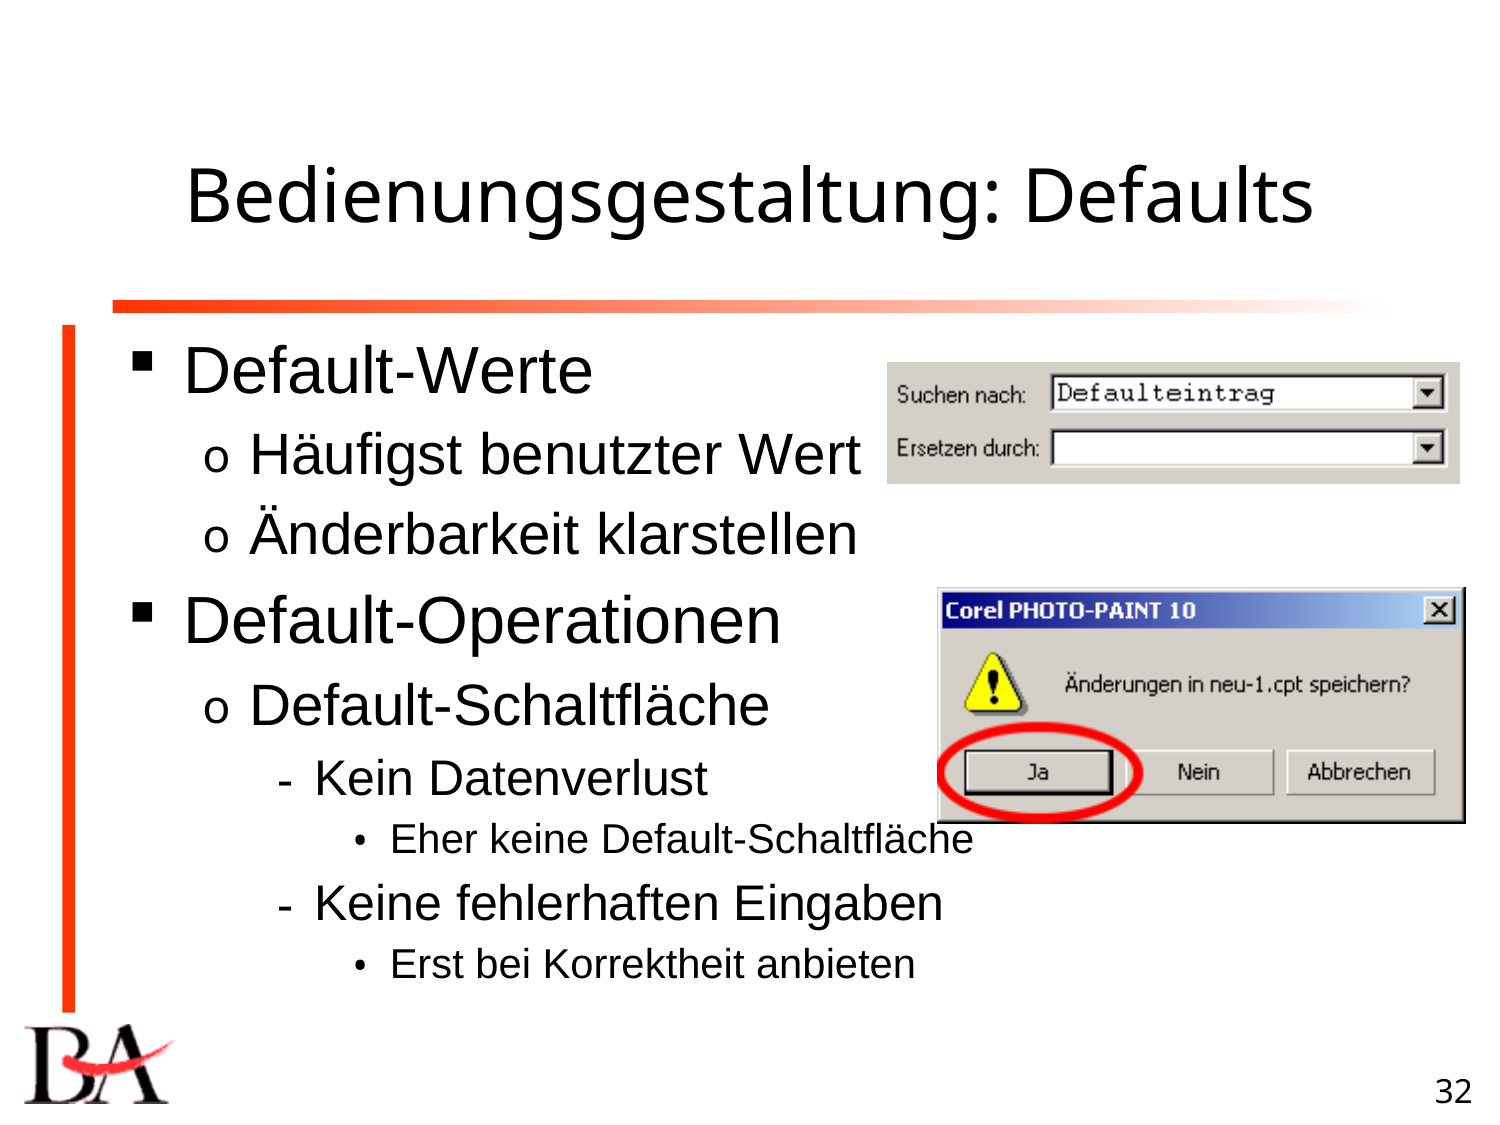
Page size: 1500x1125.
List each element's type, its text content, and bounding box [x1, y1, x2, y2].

chart [937, 587, 1466, 824]
title Bedienungsgestaltung: Defaults [112, 80, 1388, 308]
picture [24, 1024, 175, 1104]
picture [887, 362, 1460, 484]
list Default-Werte Häufigst benutzter Wert Änderbarkeit klarstellen Default-Operationen Default-Schaltfläche Kein Datenverlust Eher keine Default-Schaltfläche Keine fehlerhaften Eingaben Erst bei Korrektheit anbieten [112, 324, 1388, 1051]
